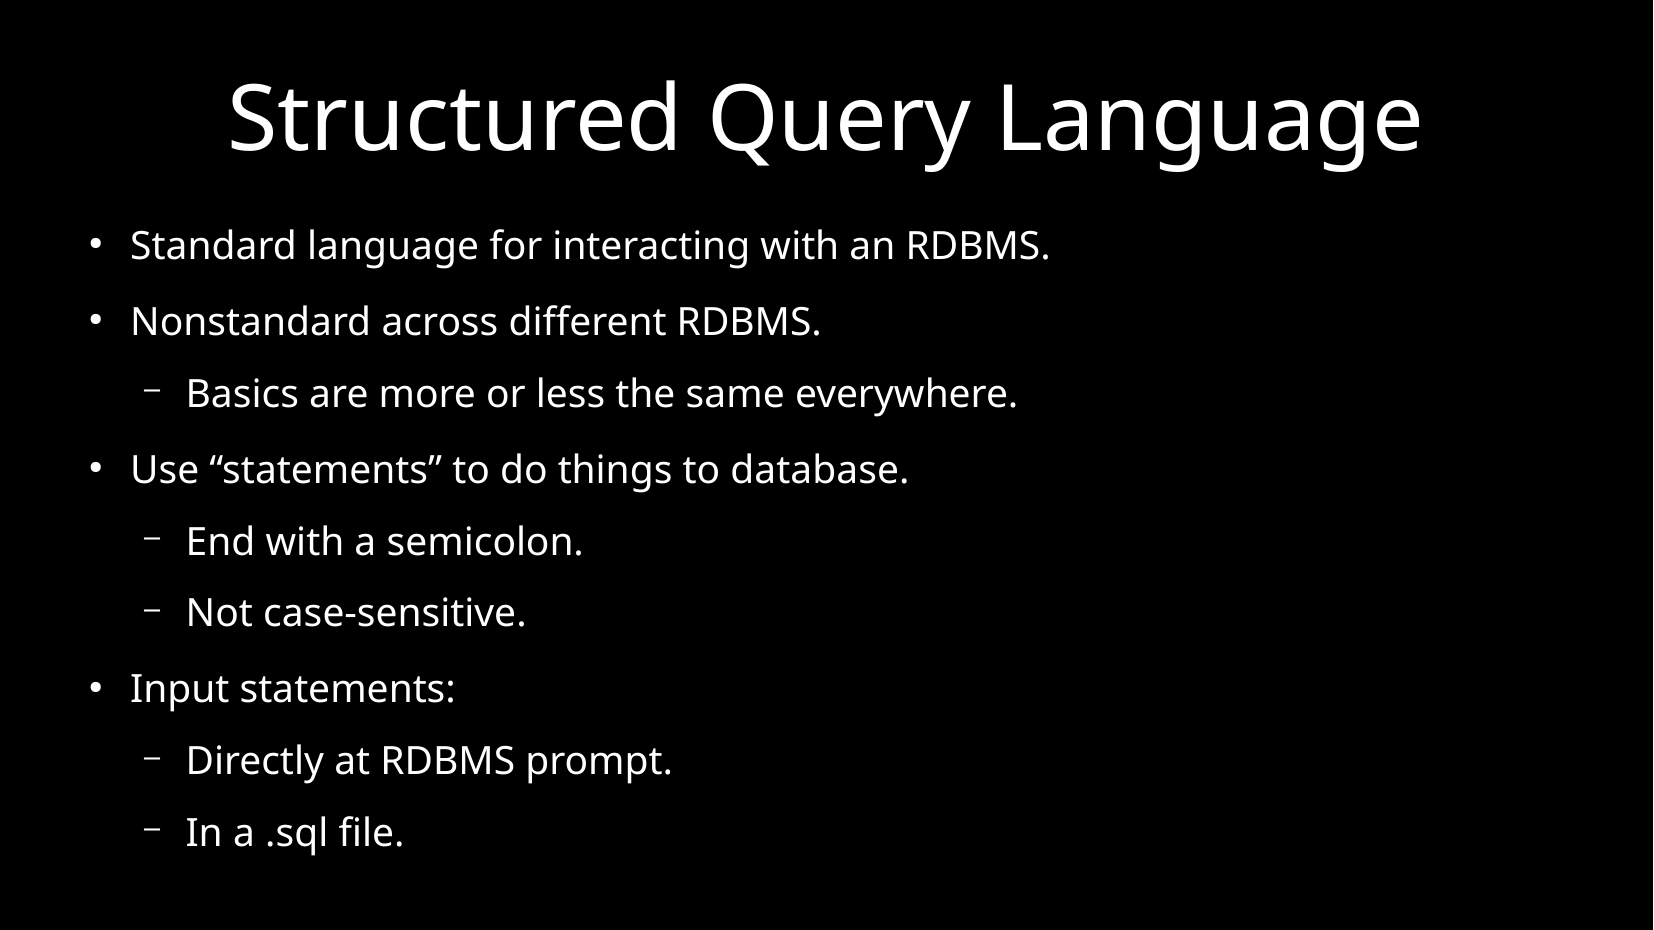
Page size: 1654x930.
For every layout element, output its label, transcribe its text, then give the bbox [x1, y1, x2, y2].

list Standard language for interacting with an RDBMS. Nonstandard across different RDBMS. Basics are more or less the same everywhere. Use “statements” to do things to database. End with a semicolon. Not case-sensitive. Input statements: Directly at RDBMS prompt. In a .sql file. [75, 217, 1613, 863]
title Structured Query Language [82, 37, 1571, 193]
